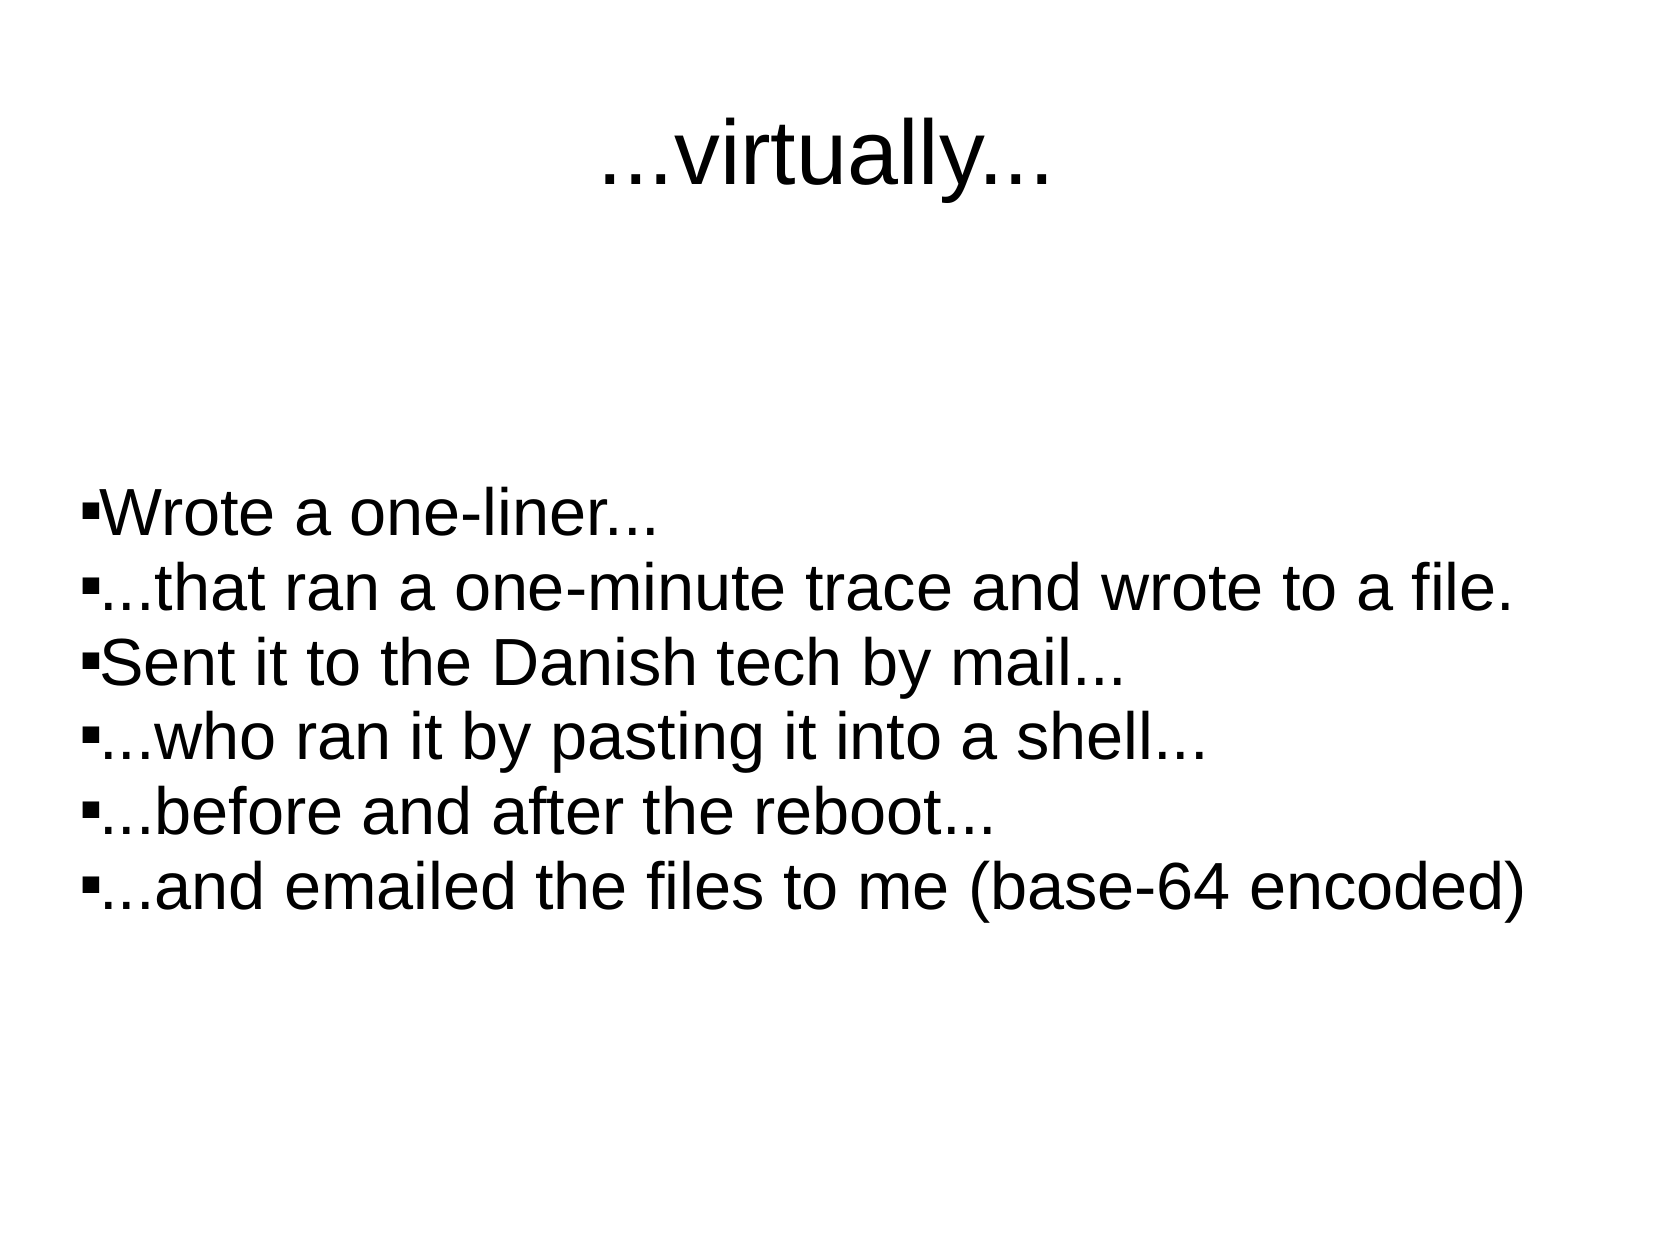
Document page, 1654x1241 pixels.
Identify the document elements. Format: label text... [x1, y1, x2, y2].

subtitle Wrote a one-liner... ...that ran a one-minute trace and wrote to a file. Sent it to the Danish tech by mail... ...who ran it by pasting it into a shell... ...before and after the reboot... ...and emailed the files to me (base-64 encoded) [82, 297, 1571, 1102]
title ...virtually... [82, 56, 1571, 250]
